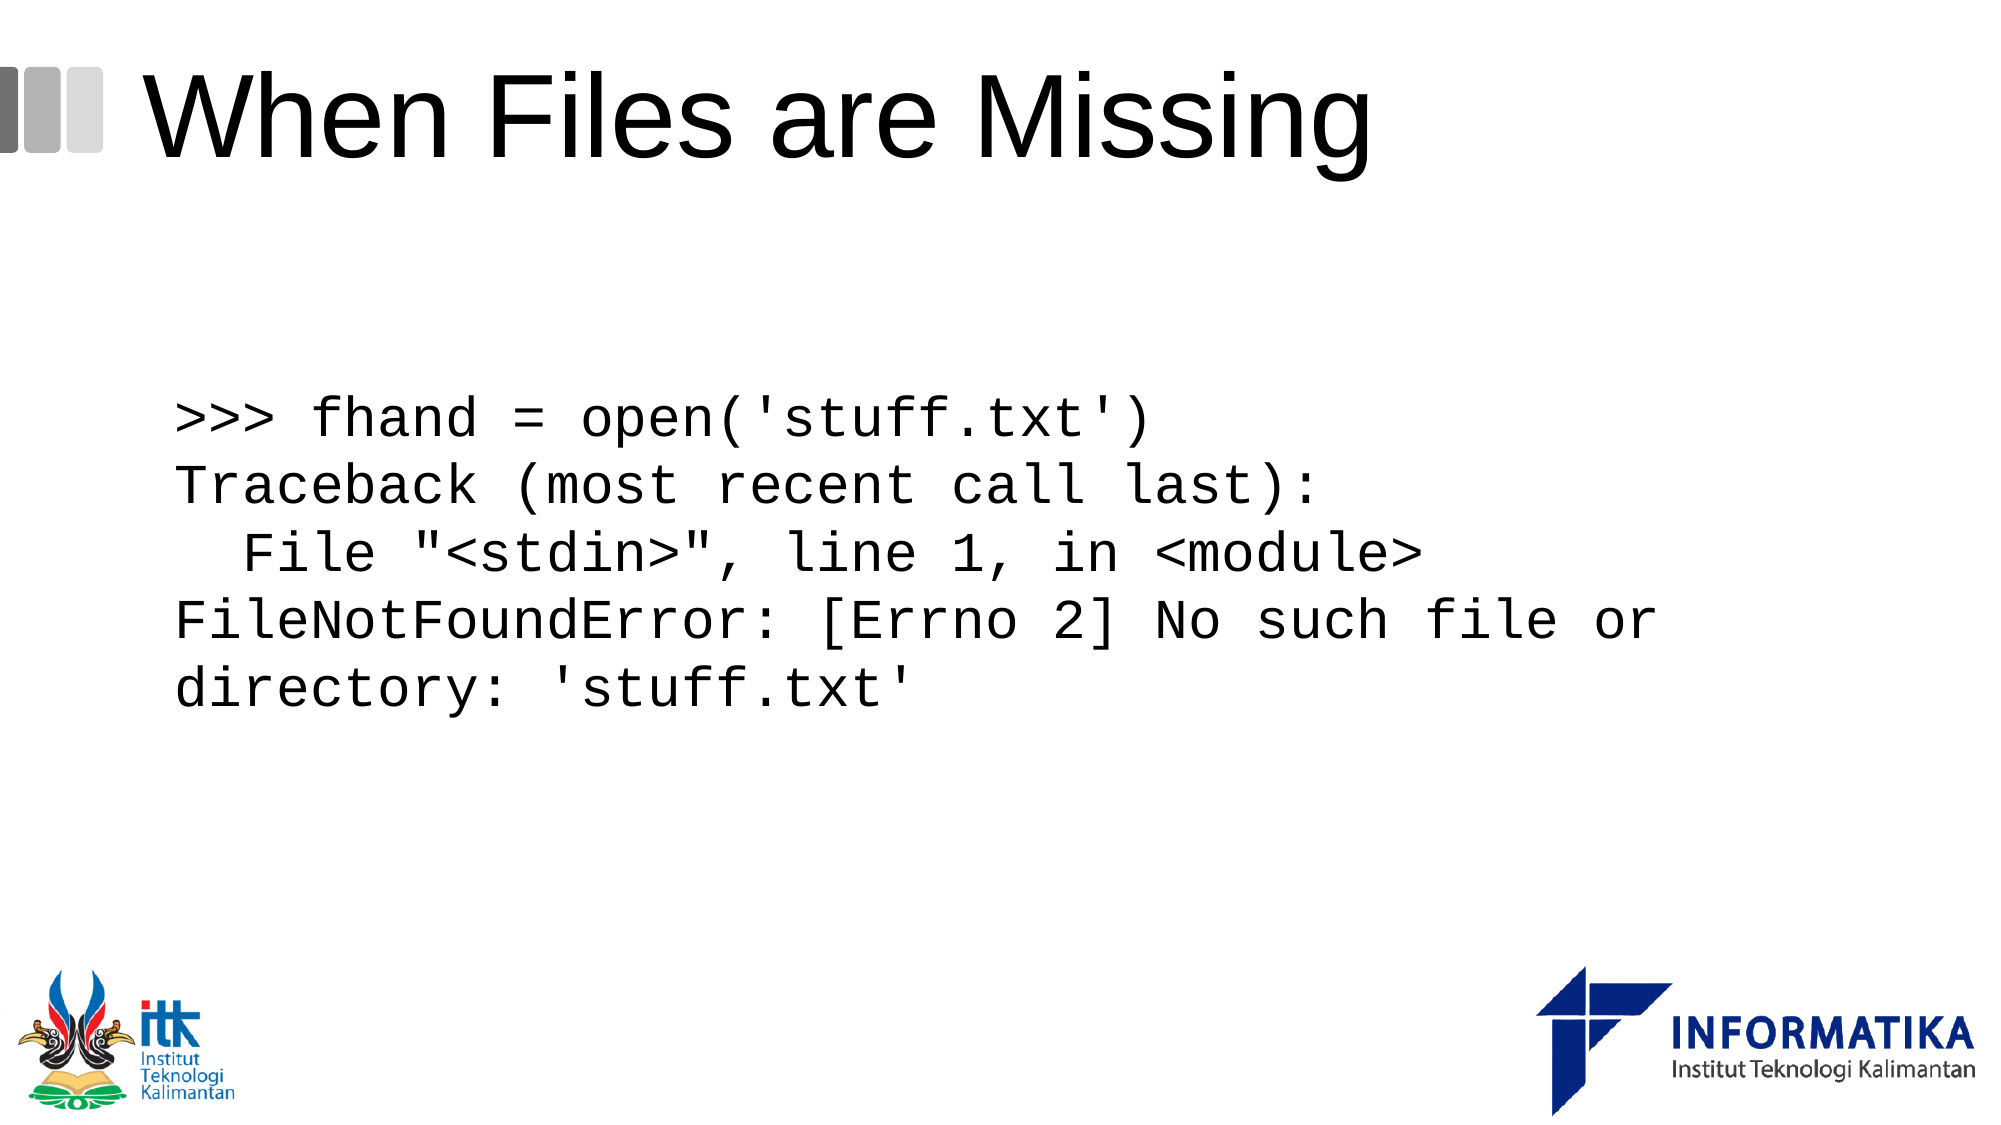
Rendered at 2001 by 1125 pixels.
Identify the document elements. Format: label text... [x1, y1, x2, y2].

picture [0, 935, 253, 1125]
text_box >>> fhand = open('stuff.txt') Traceback (most recent call last): File "<stdin>", line 1, in <module> FileNotFoundError: [Errno 2] No such file or directory: 'stuff.txt' [174, 378, 1840, 720]
title When Files are Missing [137, 1, 1863, 219]
picture [1534, 965, 1976, 1118]
